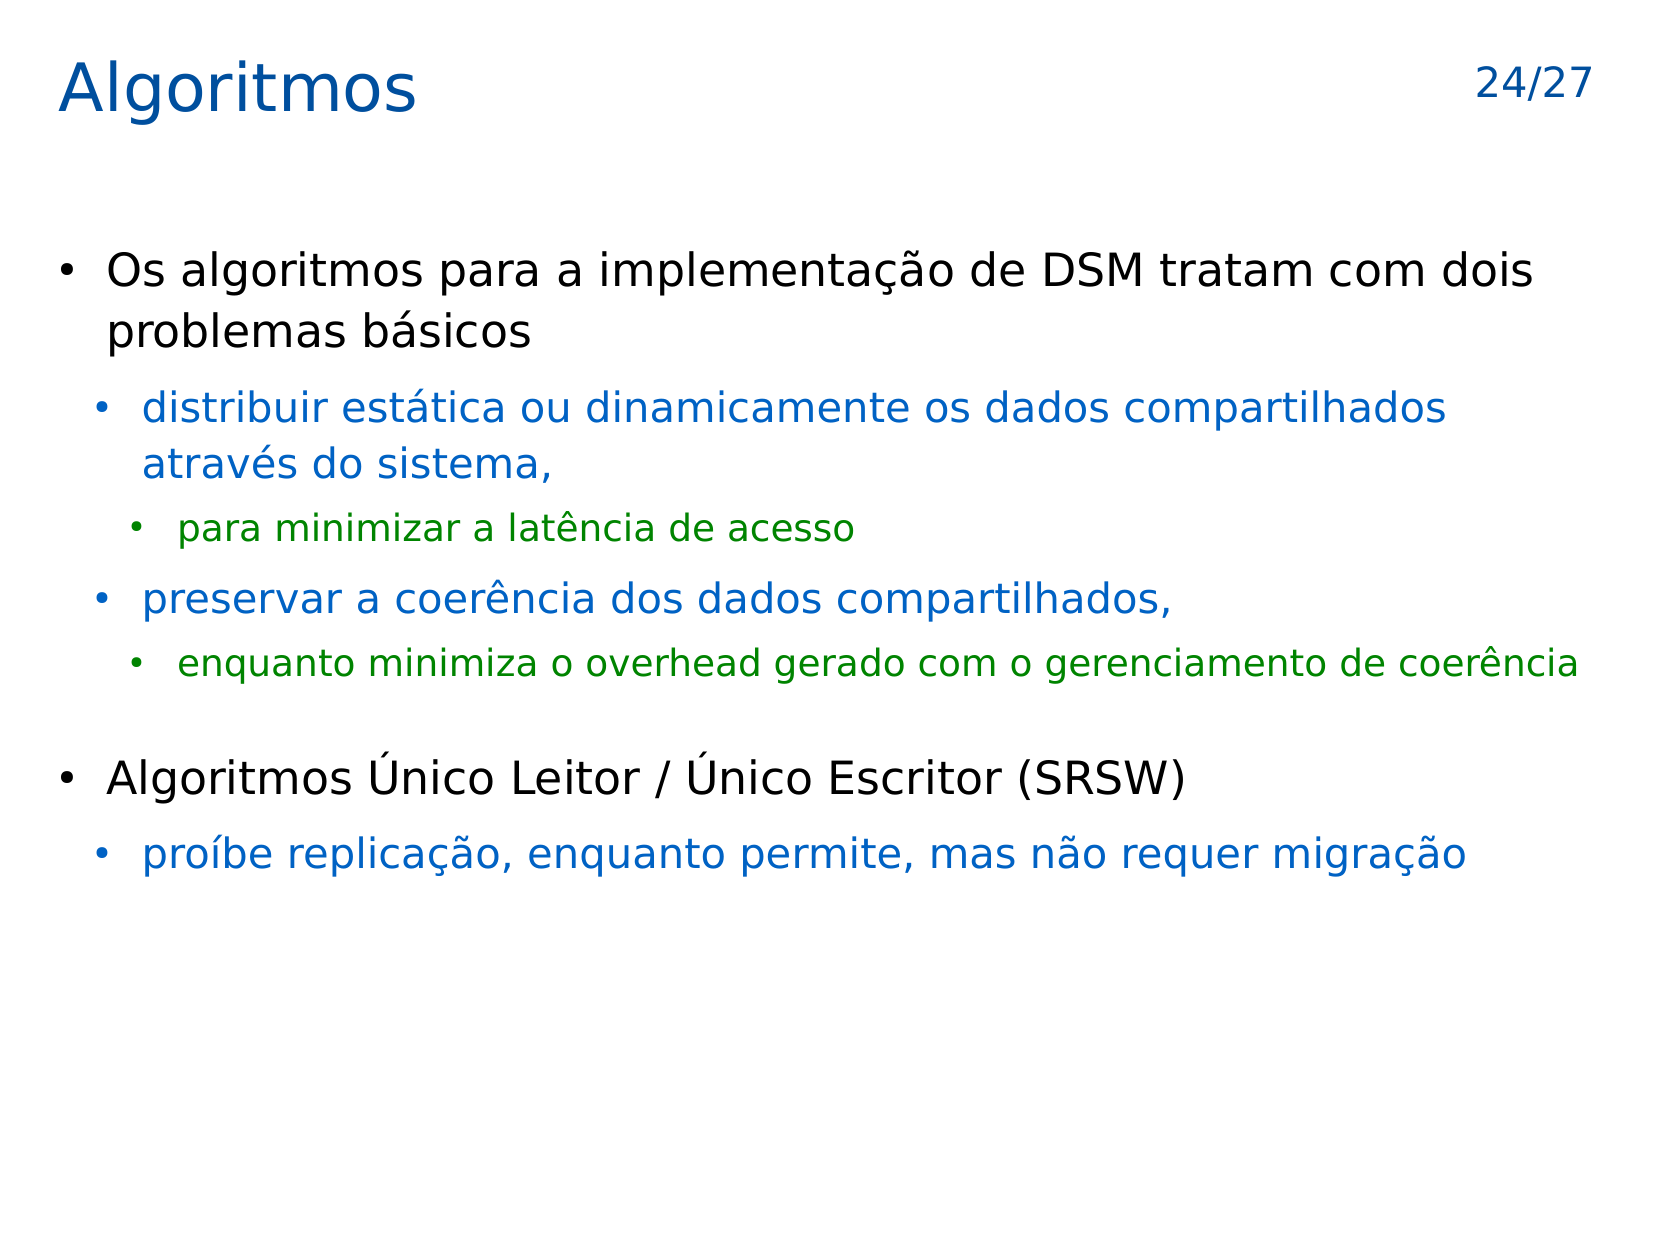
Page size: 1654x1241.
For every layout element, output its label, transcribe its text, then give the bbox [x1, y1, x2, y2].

list Os algoritmos para a implementação de DSM tratam com dois problemas básicos distribuir estática ou dinamicamente os dados compartilhados através do sistema, para minimizar a latência de acesso preservar a coerência dos dados compartilhados, enquanto minimiza o overhead gerado com o gerenciamento de coerência Algoritmos Único Leitor / Único Escritor (SRSW) proíbe replicação, enquanto permite, mas não requer migração [59, 236, 1595, 1211]
title Algoritmos [59, 29, 1625, 148]
